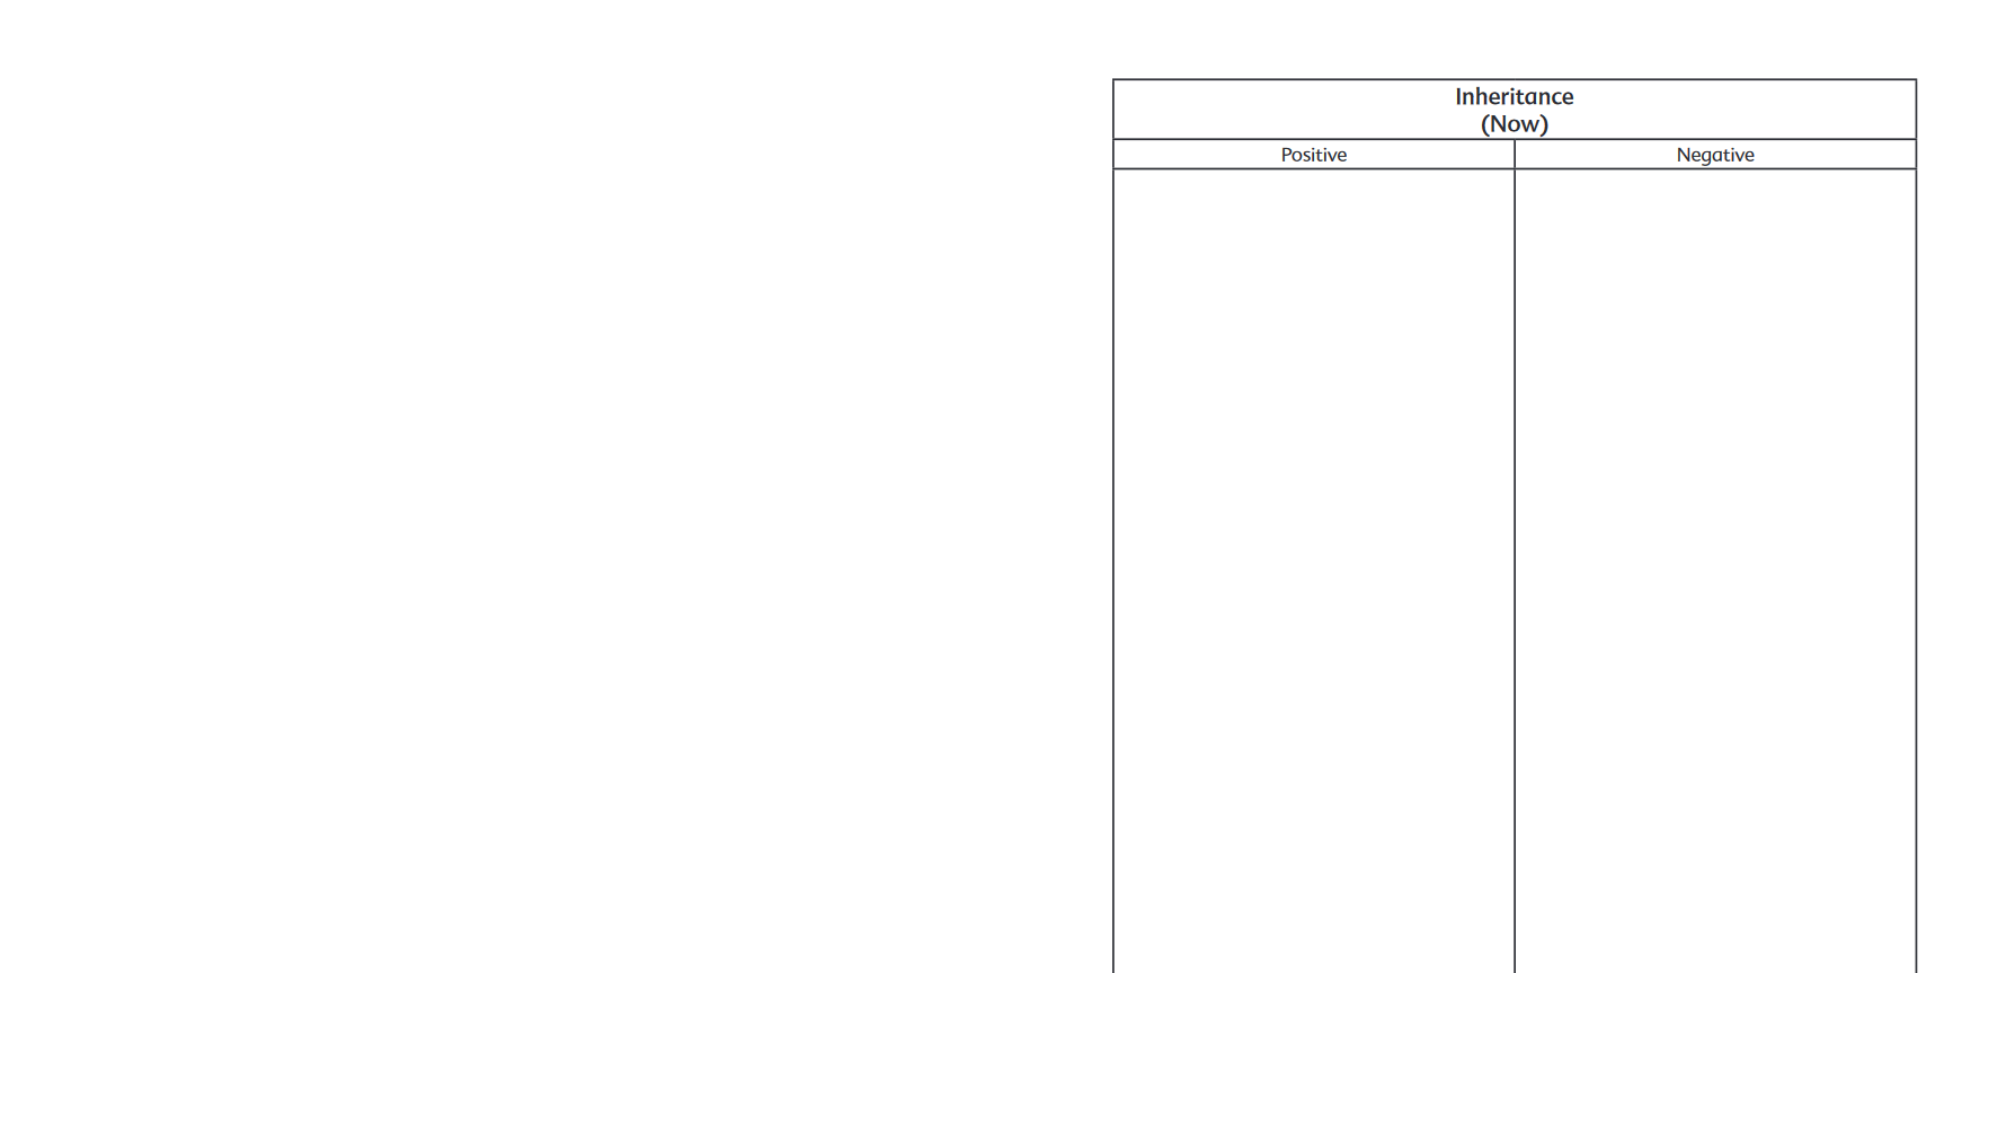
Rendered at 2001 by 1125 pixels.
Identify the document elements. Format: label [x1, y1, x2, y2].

picture [1100, 59, 1926, 973]
